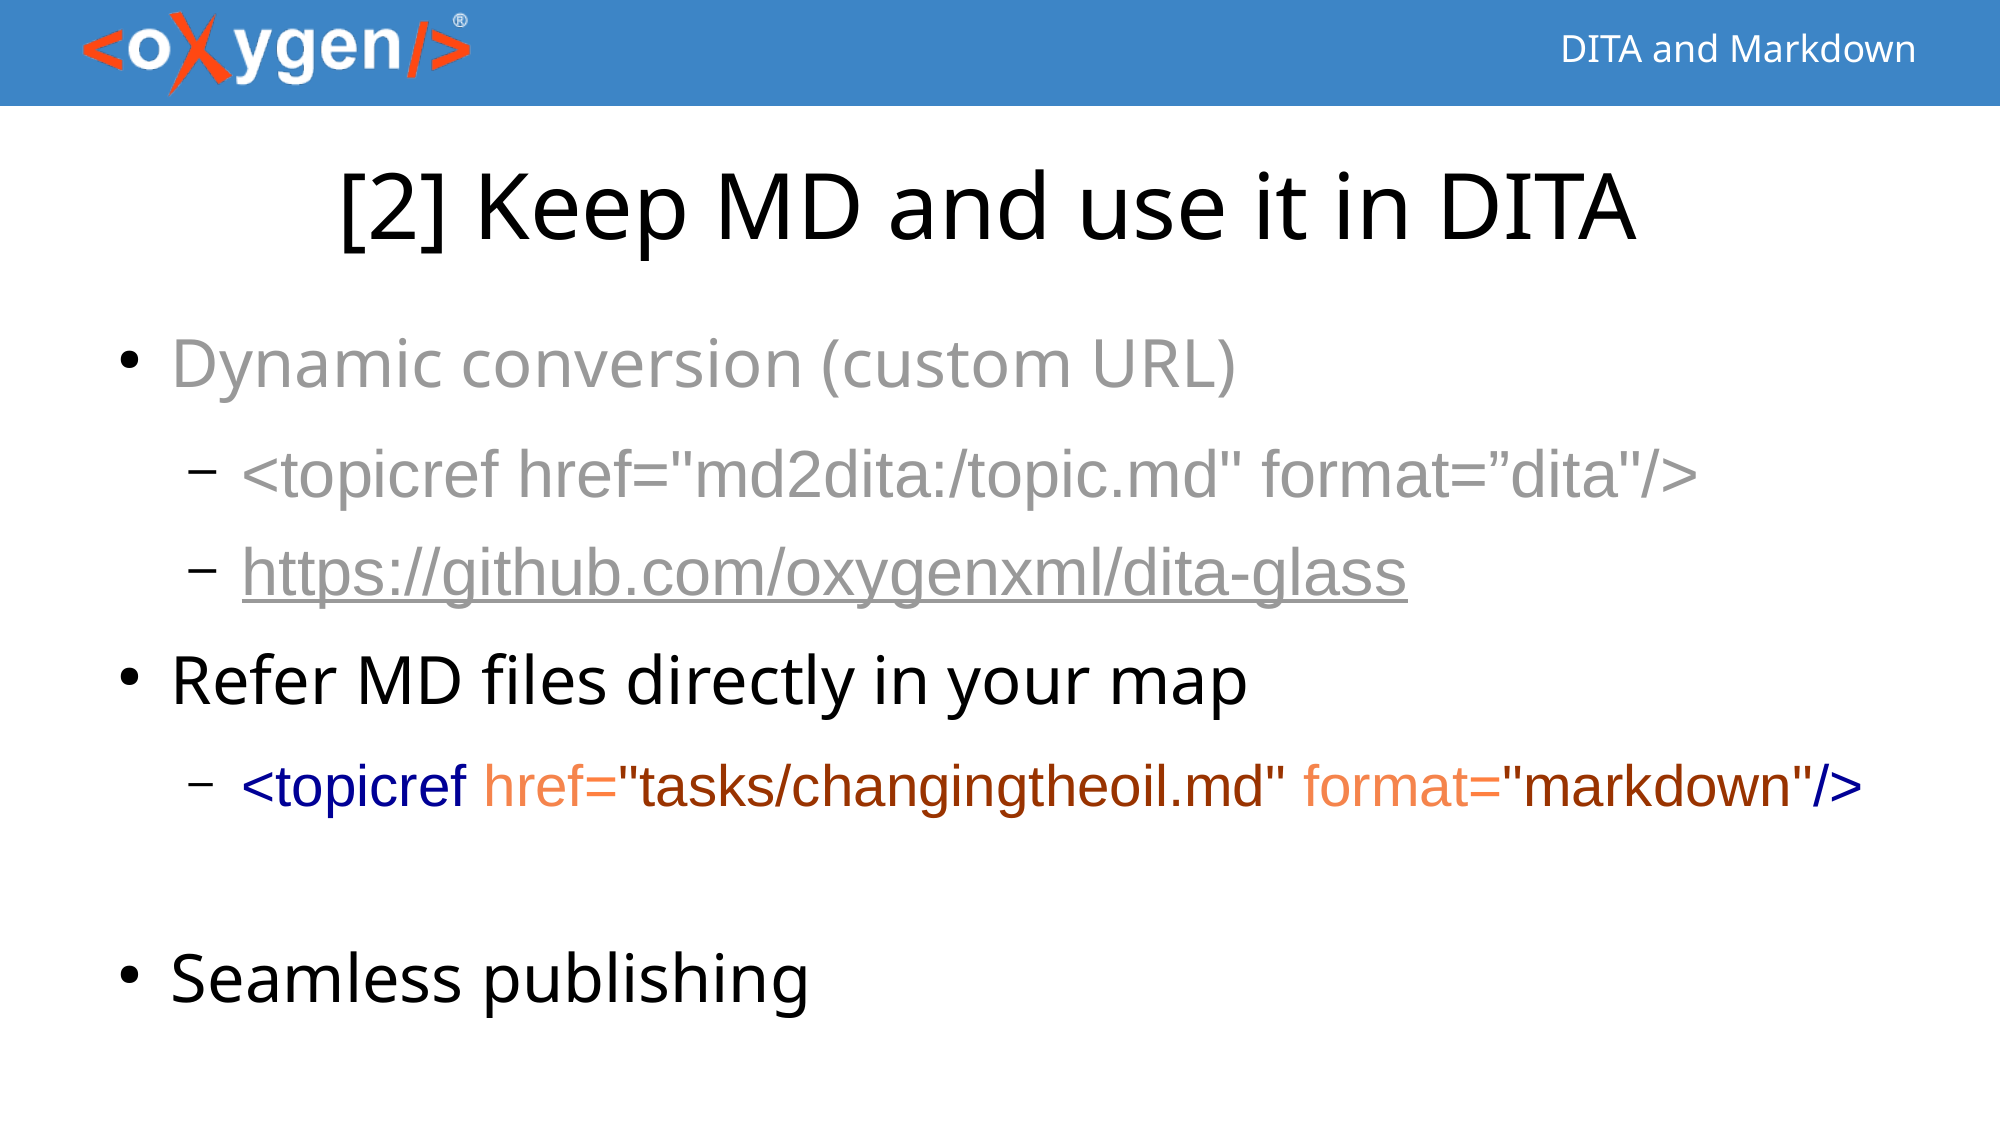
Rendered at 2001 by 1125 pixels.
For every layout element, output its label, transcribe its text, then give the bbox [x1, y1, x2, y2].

picture [75, 0, 488, 106]
list Dynamic conversion (custom URL) <topicref href="md2dita:/topic.md" format=”dita"/> https://github.com/oxygenxml/dita-glass Refer MD files directly in your map <topicref href="tasks/changingtheoil.md" format="markdown"/> Seamless publishing [99, 316, 1900, 1083]
title [2] Keep MD and use it in DITA [99, 77, 1900, 316]
